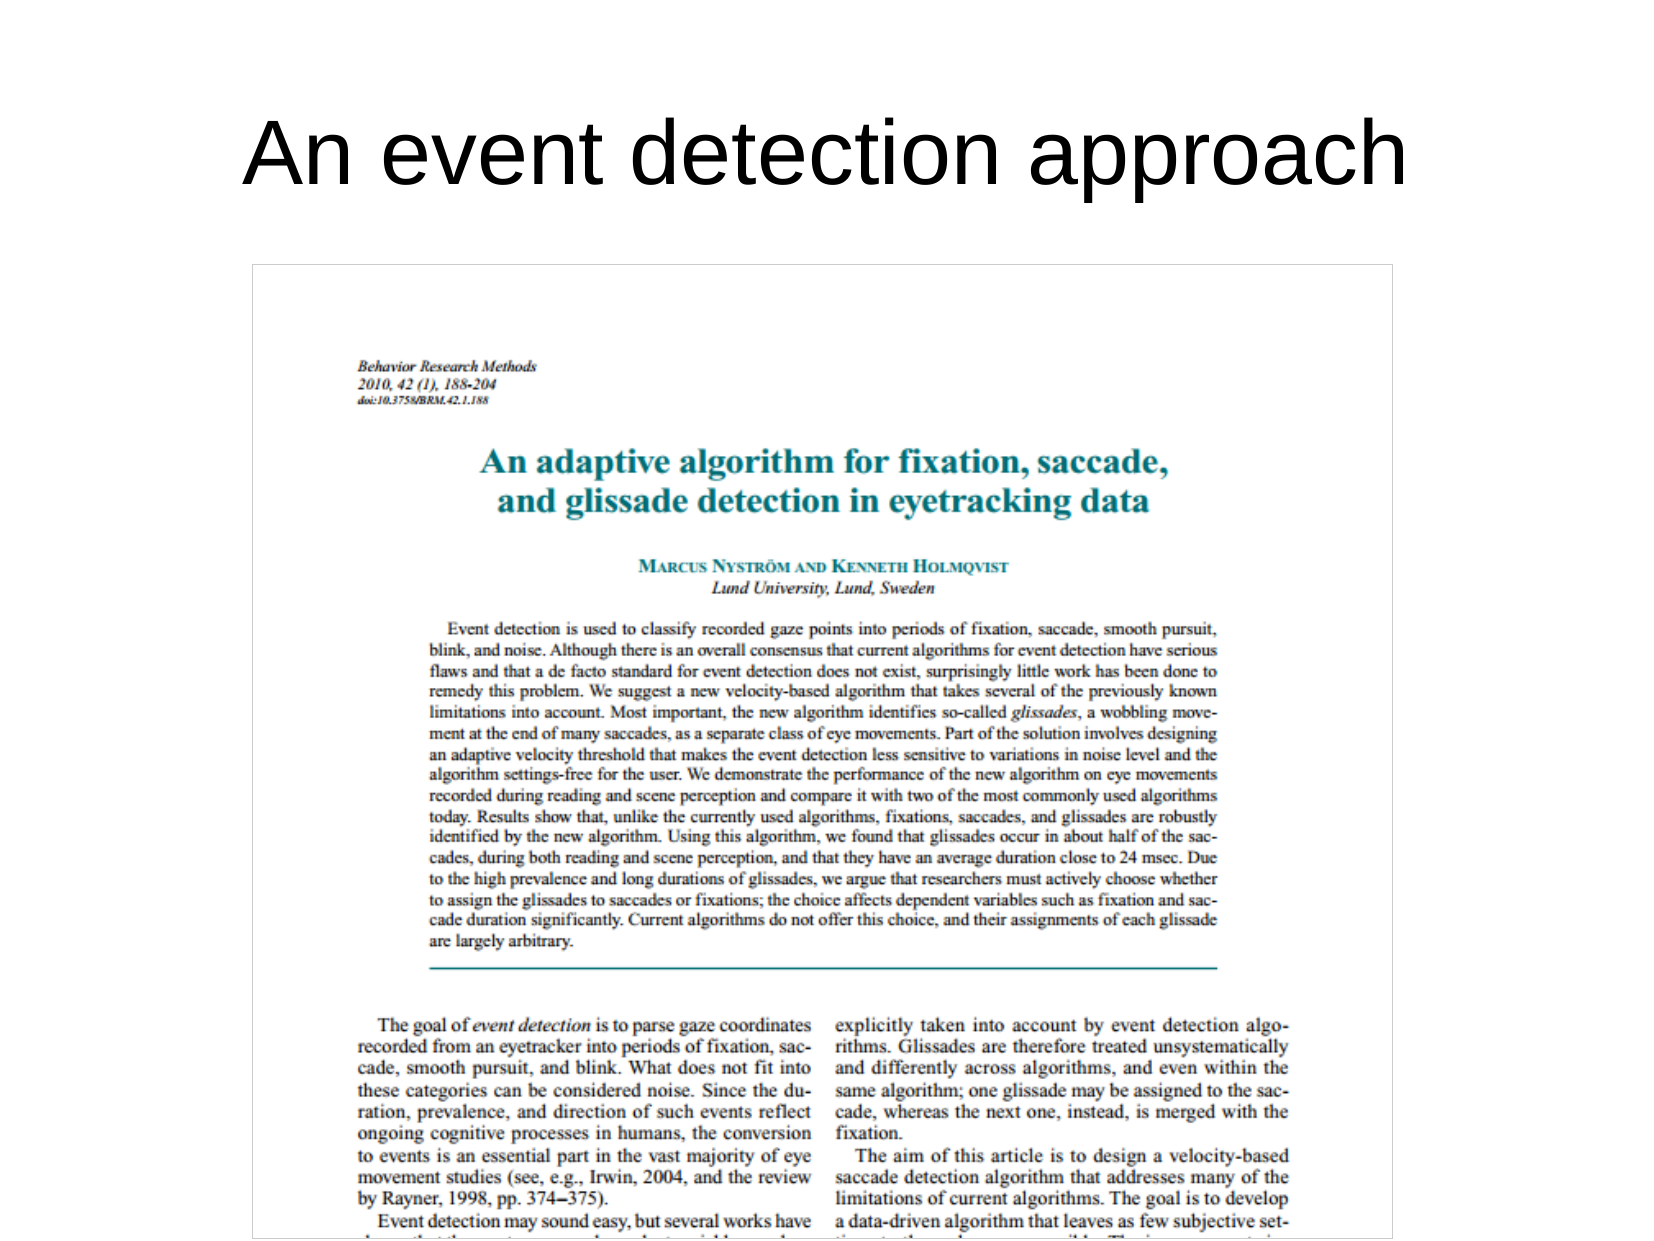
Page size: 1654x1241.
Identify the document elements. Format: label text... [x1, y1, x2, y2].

picture [252, 264, 1393, 1239]
title An event detection approach [82, 49, 1571, 257]
